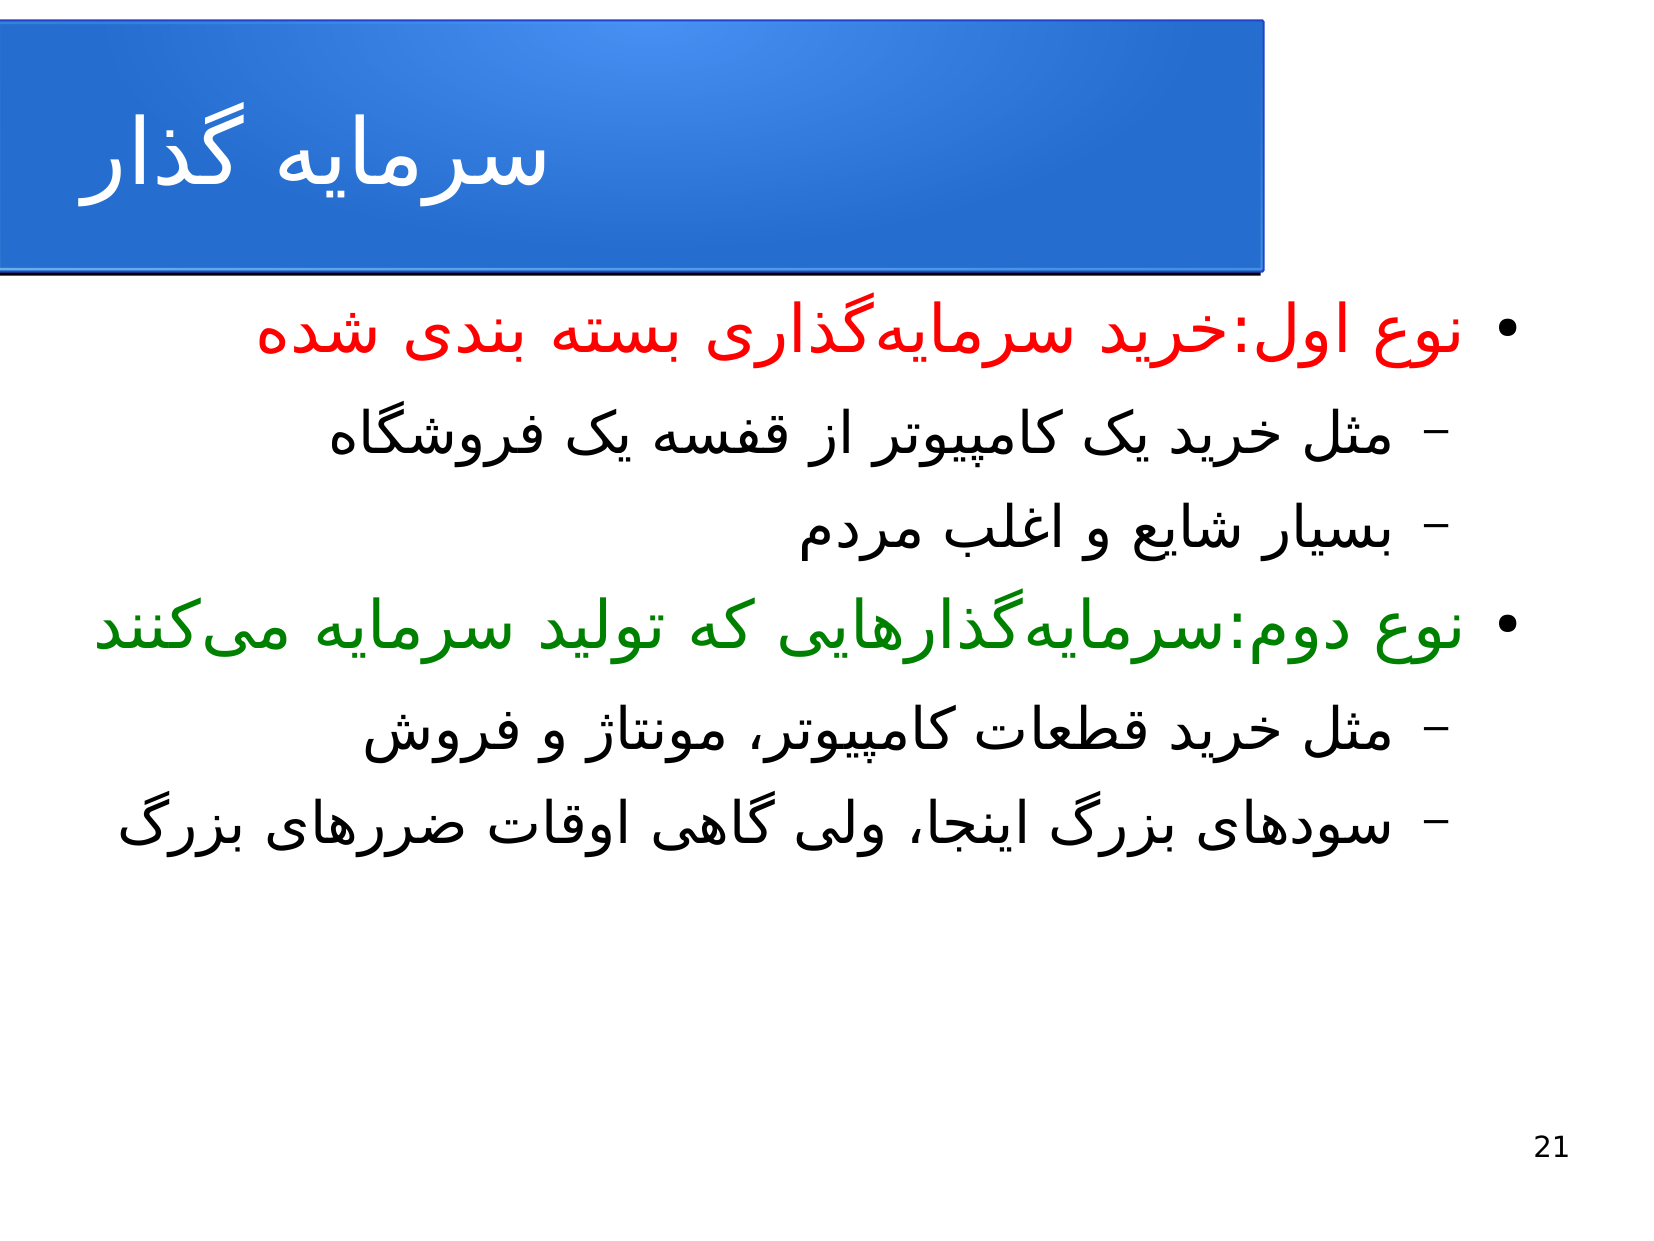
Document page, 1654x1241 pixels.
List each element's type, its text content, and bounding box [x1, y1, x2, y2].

list نوع اول:خرید سرمایه‌گذاری بسته بندی شده مثل خرید یک کامپیوتر از قفسه یک فروشگاه بسیار شایع و اغلب مردم نوع دوم:سرمایه‌گذارهایی که تولید سرمایه می‌کنند مثل خرید قطعات کامپیوتر، مونتاژ و فروش سودهای بزرگ اینجا، ولی گاهی اوقات ضررهای بزرگ [82, 290, 1538, 1010]
title سرمایه گذار [82, 49, 1250, 257]
